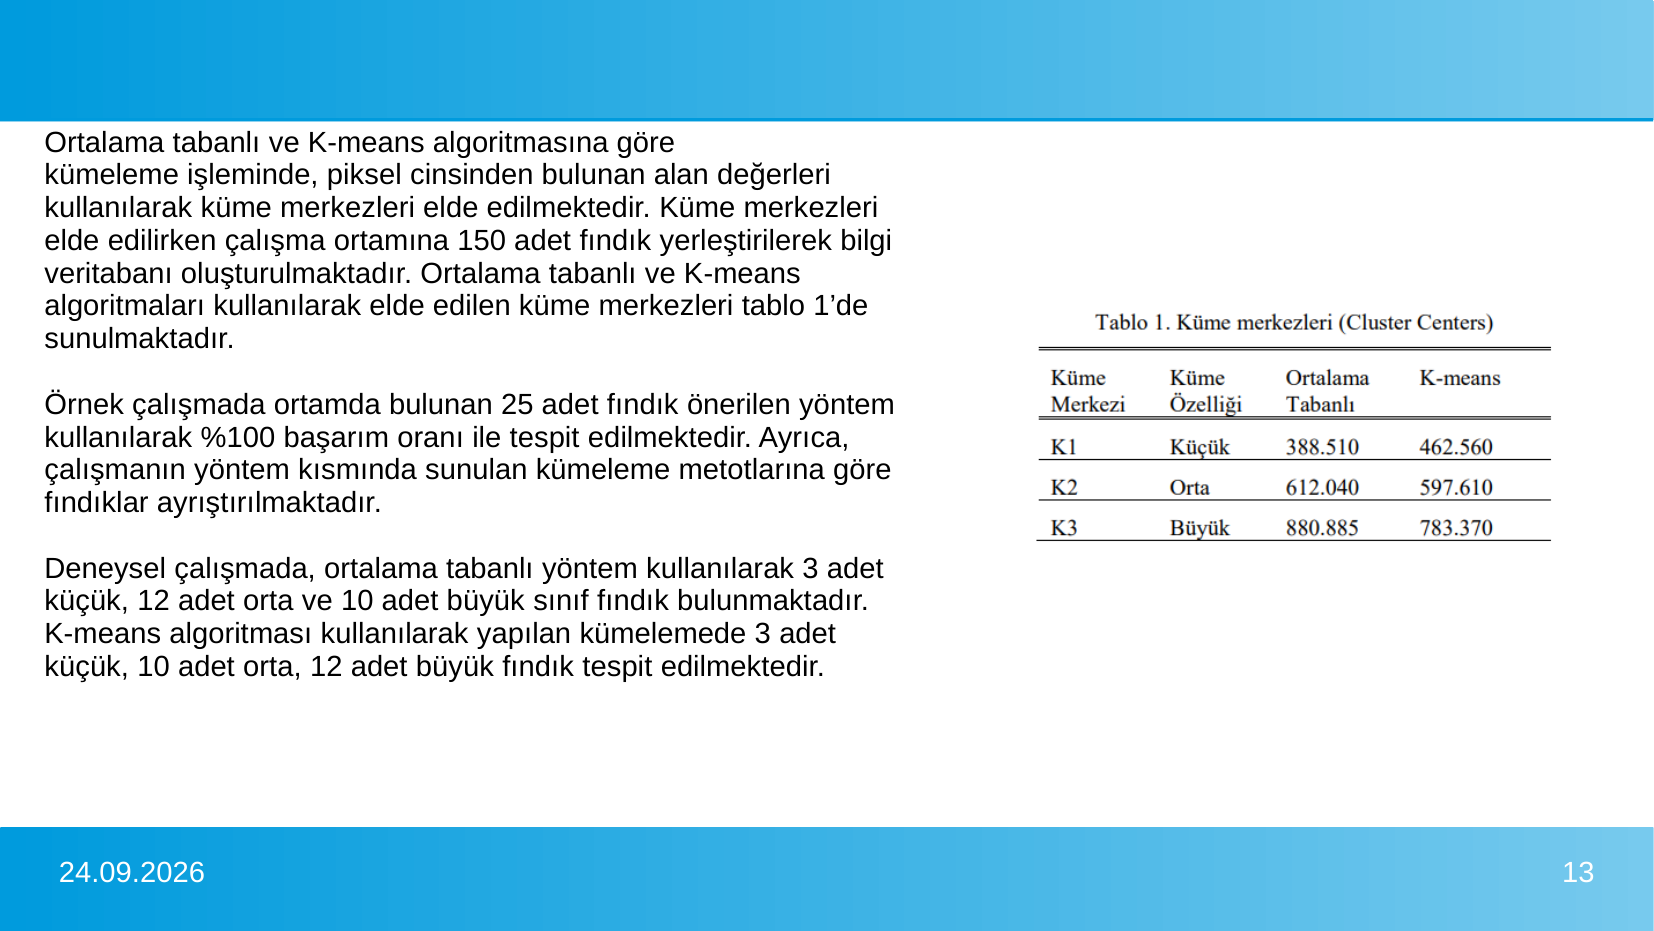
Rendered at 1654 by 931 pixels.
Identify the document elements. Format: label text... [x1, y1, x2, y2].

picture [1003, 295, 1595, 563]
text_box Ortalama tabanlı ve K-means algoritmasına göre kümeleme işleminde, piksel cinsinden bulunan alan değerleri kullanılarak küme merkezleri elde edilmektedir. Küme merkezleri elde edilirken çalışma ortamına 150 adet fındık yerleştirilerek bilgi veritabanı oluşturulmaktadır. Ortalama tabanlı ve K-means algoritmaları kullanılarak elde edilen küme merkezleri tablo 1’de sunulmaktadır. Örnek çalışmada ortamda bulunan 25 adet fındık önerilen yöntem kullanılarak %100 başarım oranı ile tespit edilmektedir. Ayrıca, çalışmanın yöntem kısmında sunulan kümeleme metotlarına göre fındıklar ayrıştırılmaktadır. Deneysel çalışmada, ortalama tabanlı yöntem kullanılarak 3 adet küçük, 12 adet orta ve 10 adet büyük sınıf fındık bulunmaktadır. K-means algoritması kullanılarak yapılan kümelemede 3 adet küçük, 10 adet orta, 12 adet büyük fındık tespit edilmektedir. [29, 118, 916, 827]
